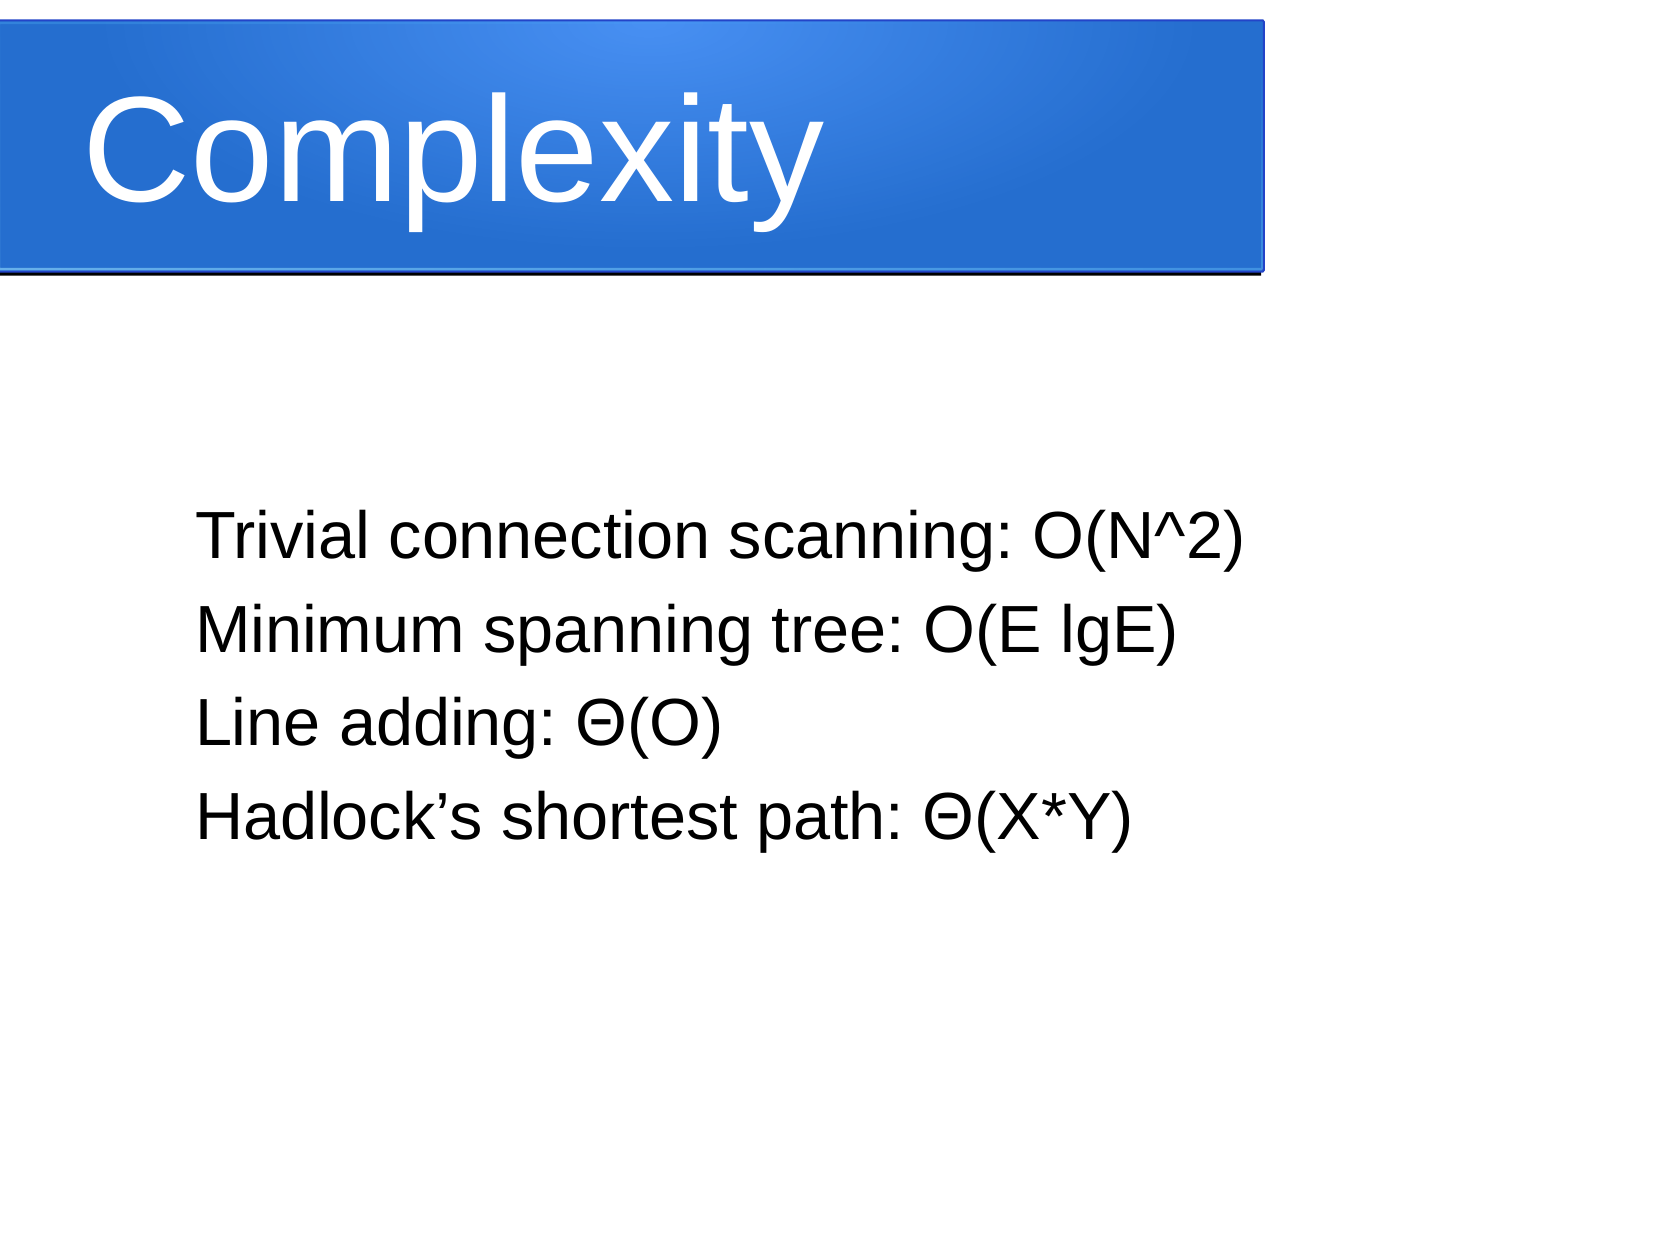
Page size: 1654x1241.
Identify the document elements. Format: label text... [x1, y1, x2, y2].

title Complexity [82, 0, 1186, 318]
subtitle Trivial connection scanning: O(N^2) Minimum spanning tree: O(E lgE) Line adding: Θ(O) Hadlock’s shortest path: Θ(X*Y) [195, 353, 1524, 1073]
